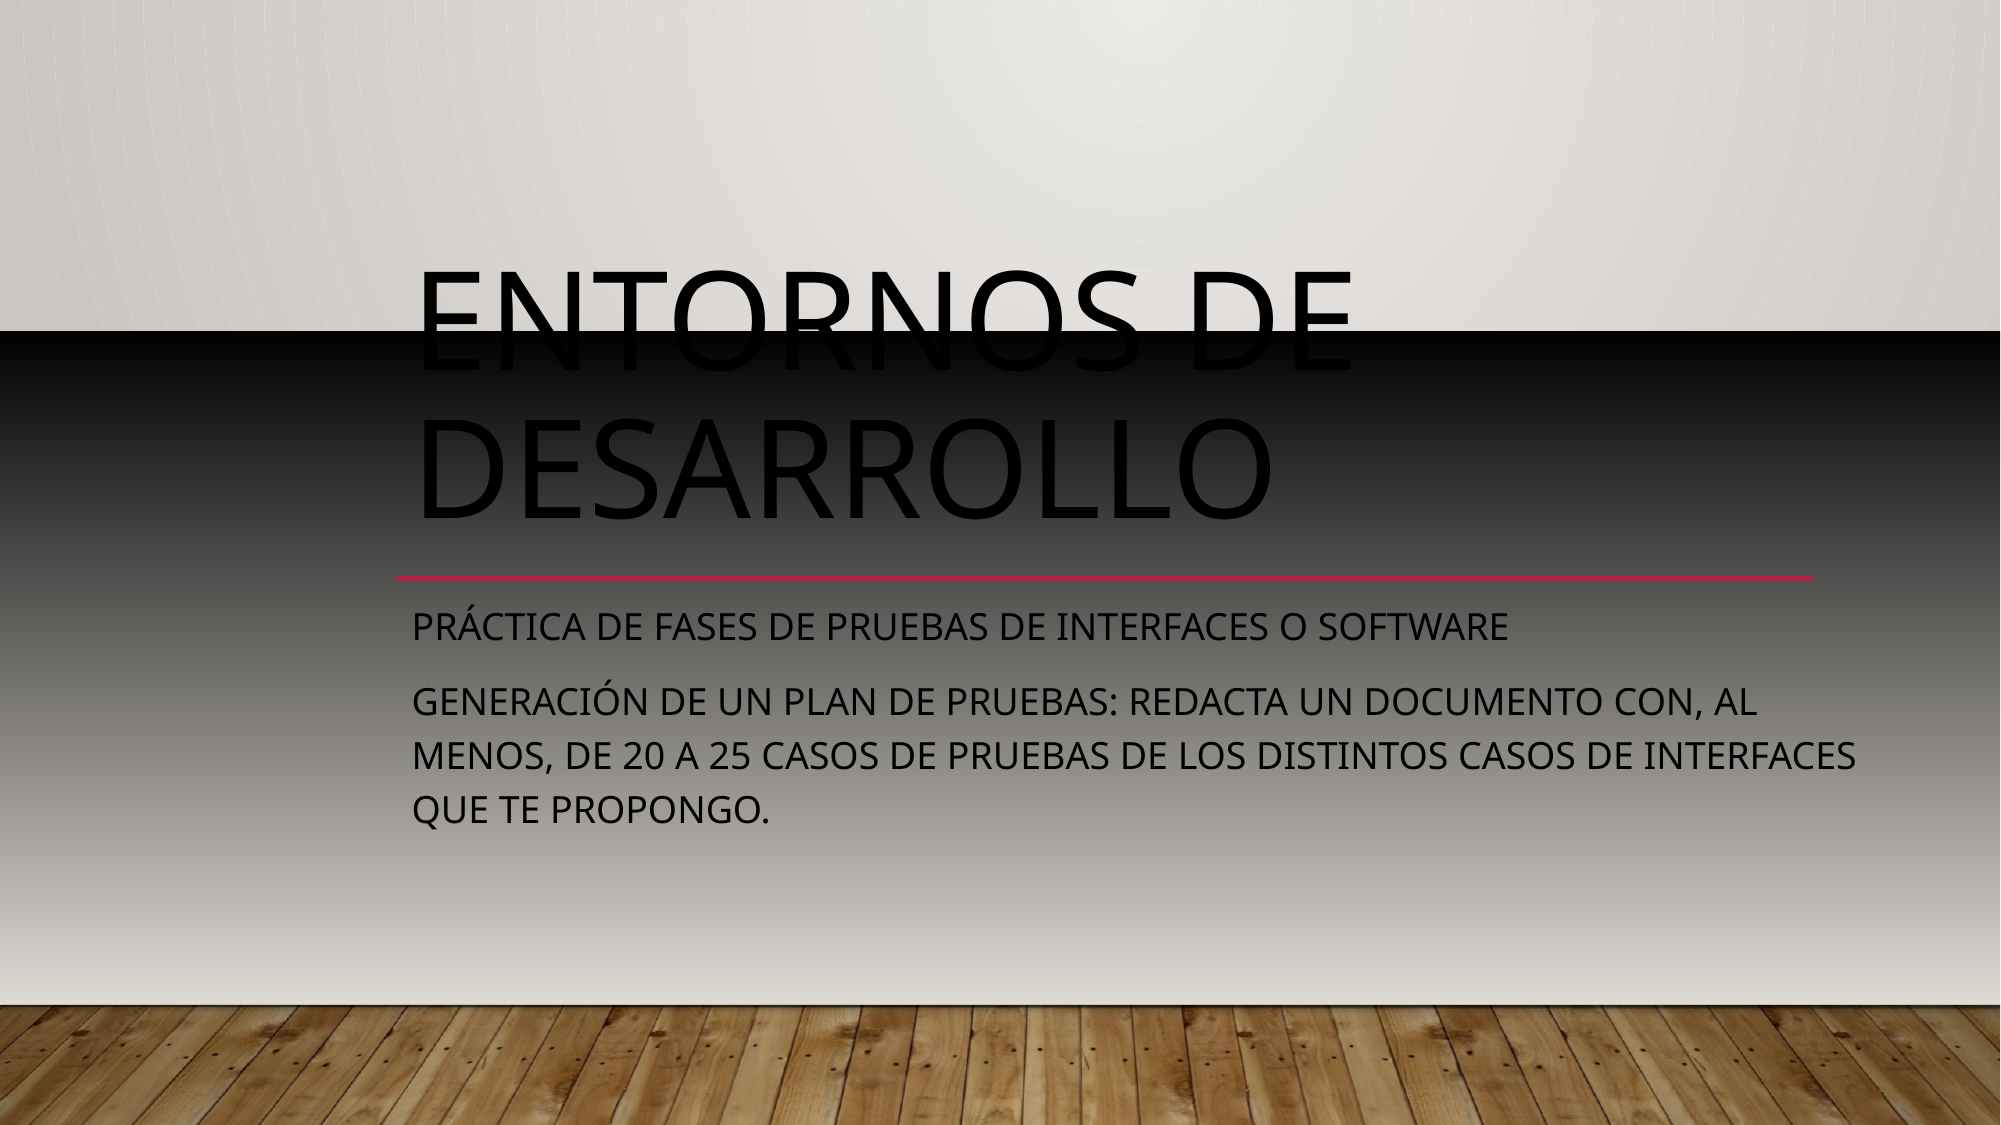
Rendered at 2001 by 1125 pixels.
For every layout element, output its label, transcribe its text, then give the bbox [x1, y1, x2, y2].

title Entornos de desarrollo [396, 131, 1814, 549]
subtitle Práctica de fases de pruebas de interfaces o software Generación de un plan de pruebas: Redacta un documento con, al menos, de 20 a 25 CASOS DE PRUEBAS DE LOS DISTINTOS CASOS DE INTERFACES QUE TE PROPONGO. [396, 579, 1914, 881]
